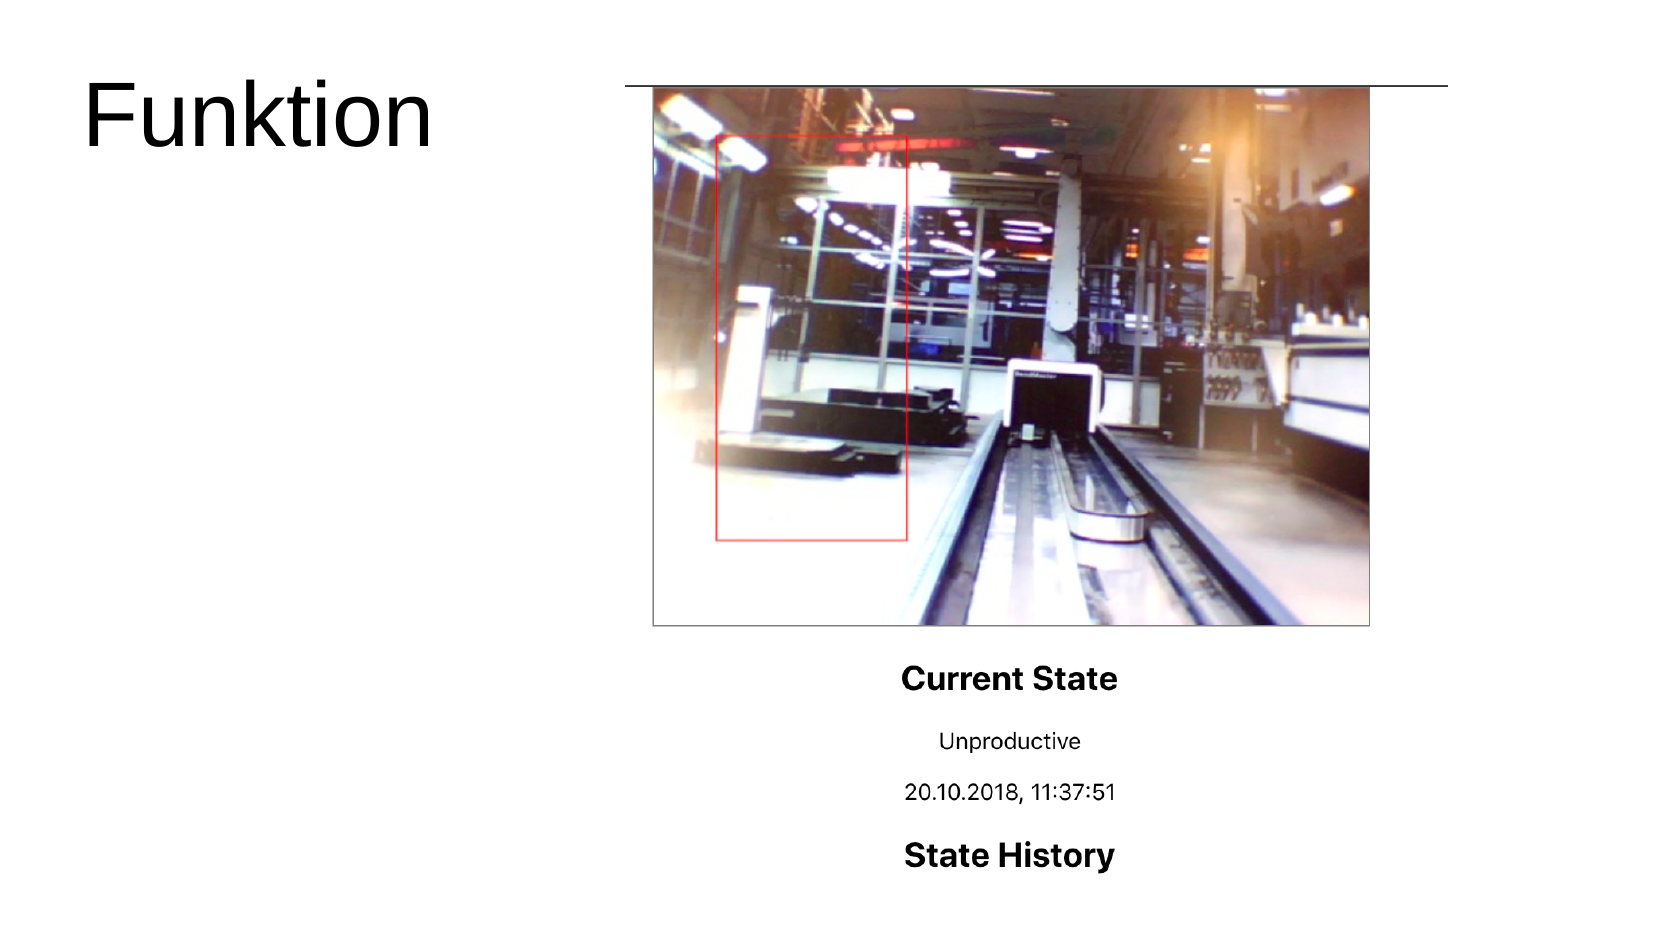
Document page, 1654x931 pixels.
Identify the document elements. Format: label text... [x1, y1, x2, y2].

title Funktion [82, 37, 1571, 193]
picture [625, 85, 1448, 931]
